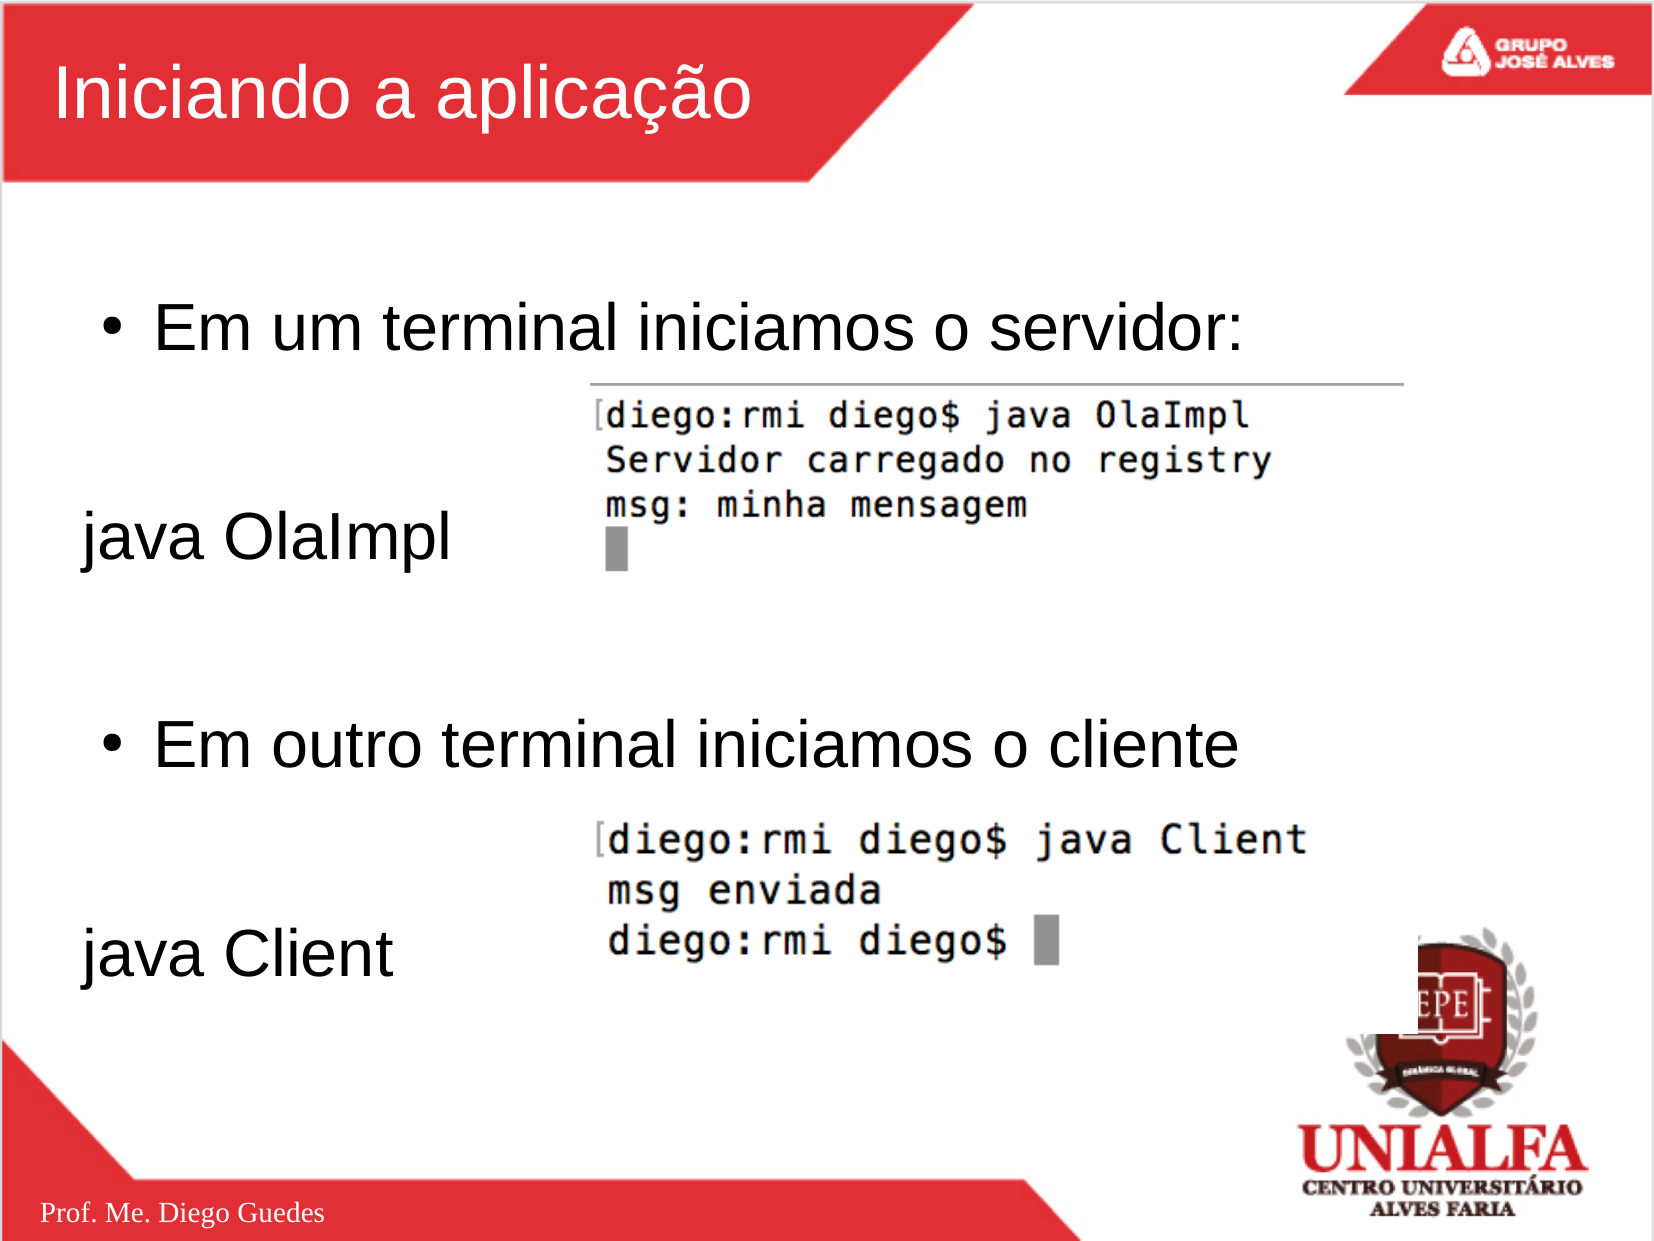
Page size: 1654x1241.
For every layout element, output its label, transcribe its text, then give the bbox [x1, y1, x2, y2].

title Iniciando a aplicação [6, 11, 799, 174]
picture [0, 0, 1654, 1241]
list Em um terminal iniciamos o servidor: java OlaImpl Em outro terminal iniciamos o cliente java Client [82, 290, 1571, 1109]
